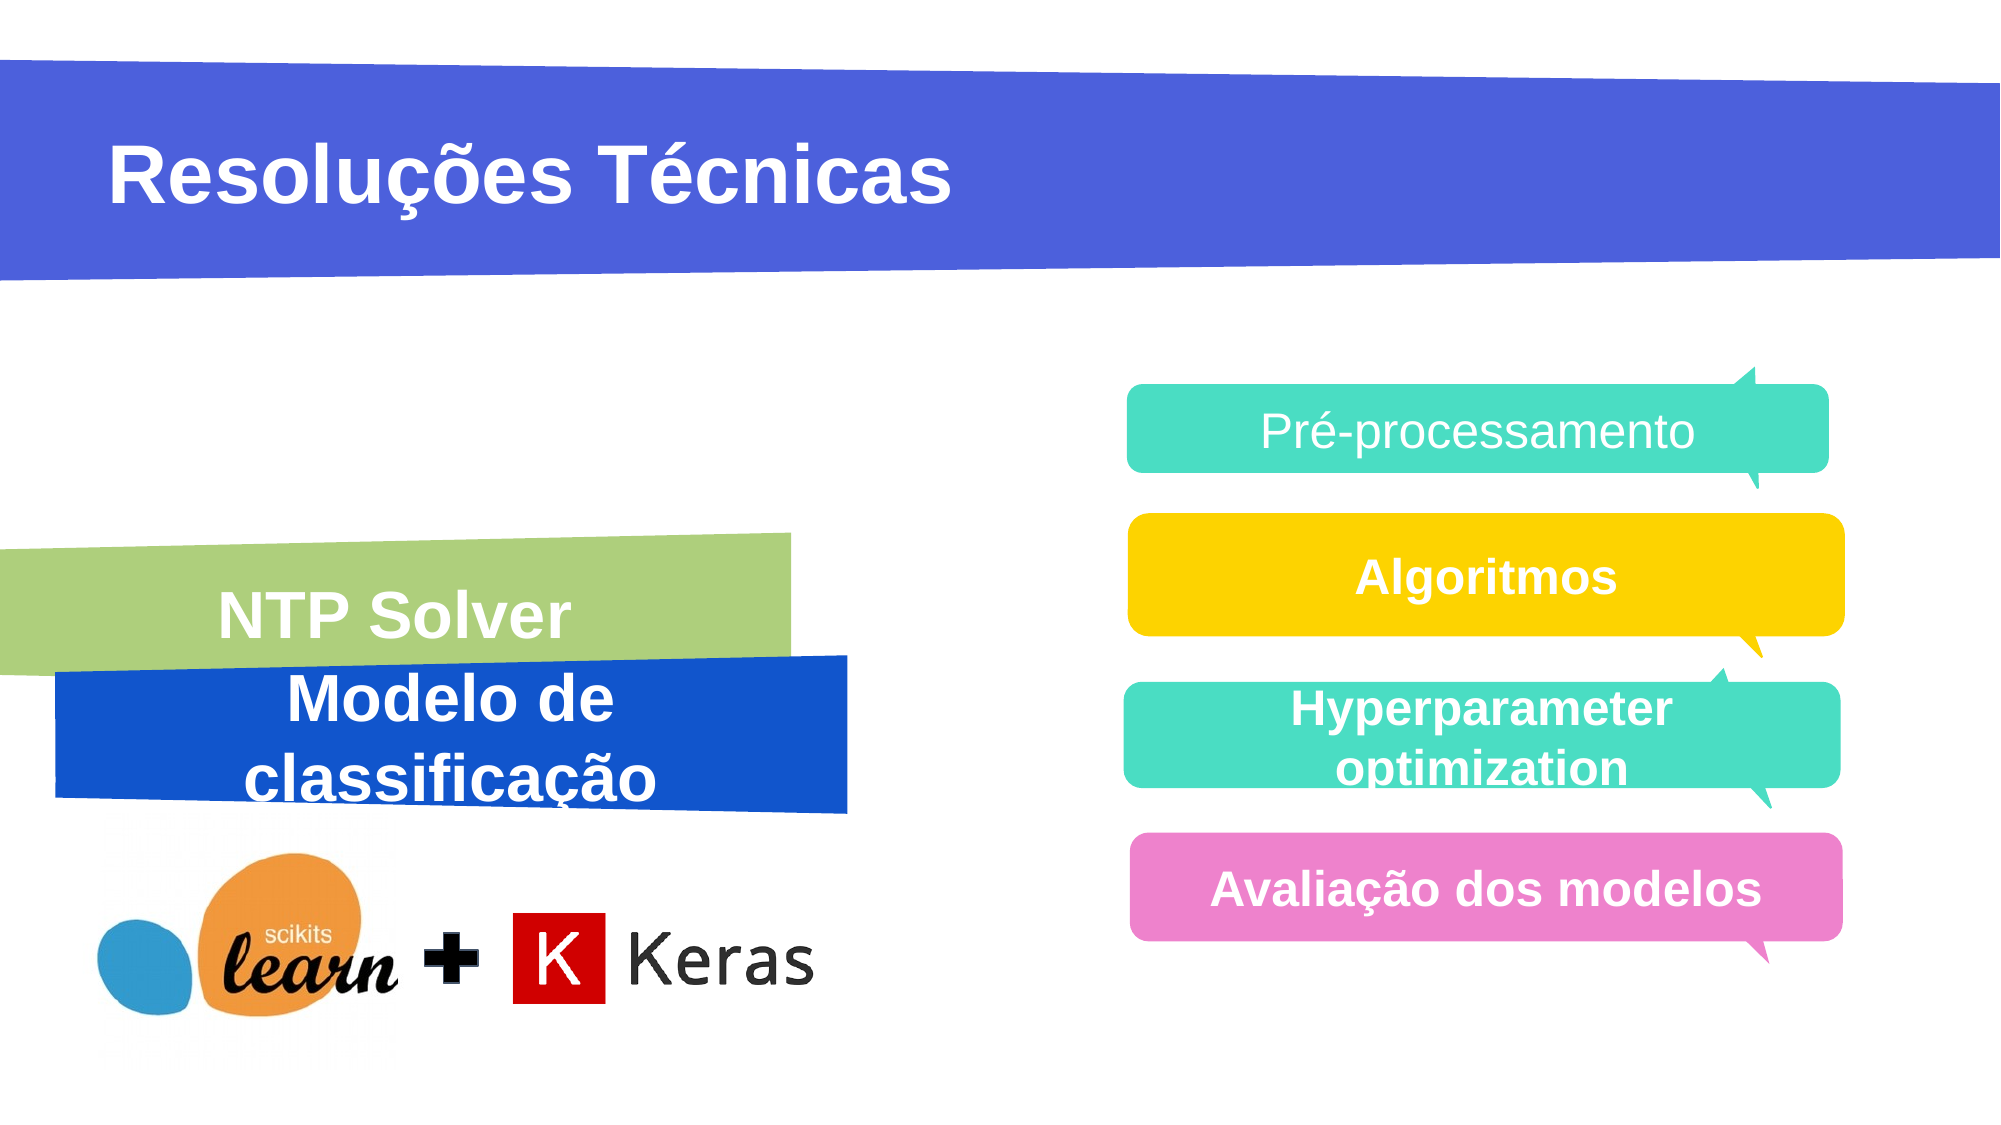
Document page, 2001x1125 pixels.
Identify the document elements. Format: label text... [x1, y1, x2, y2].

text_box [1734, 368, 1755, 385]
text_box Hyperparameter optimization [1124, 682, 1840, 788]
text_box [424, 932, 479, 984]
text_box [1752, 788, 1772, 809]
text_box Resoluções Técnicas [0, 59, 2000, 281]
text_box [1747, 941, 1768, 961]
text_box [1712, 669, 1728, 682]
text_box Algoritmos [1128, 514, 1844, 636]
text_box Modelo de classificação [55, 655, 848, 814]
text_box Avaliação dos modelos [1130, 833, 1842, 941]
text_box [1740, 636, 1763, 658]
text_box Pré-processamento [1127, 385, 1828, 472]
text_box [1748, 472, 1758, 489]
text_box NTP Solver [0, 532, 792, 677]
picture [55, 813, 457, 1070]
picture [511, 911, 835, 1005]
